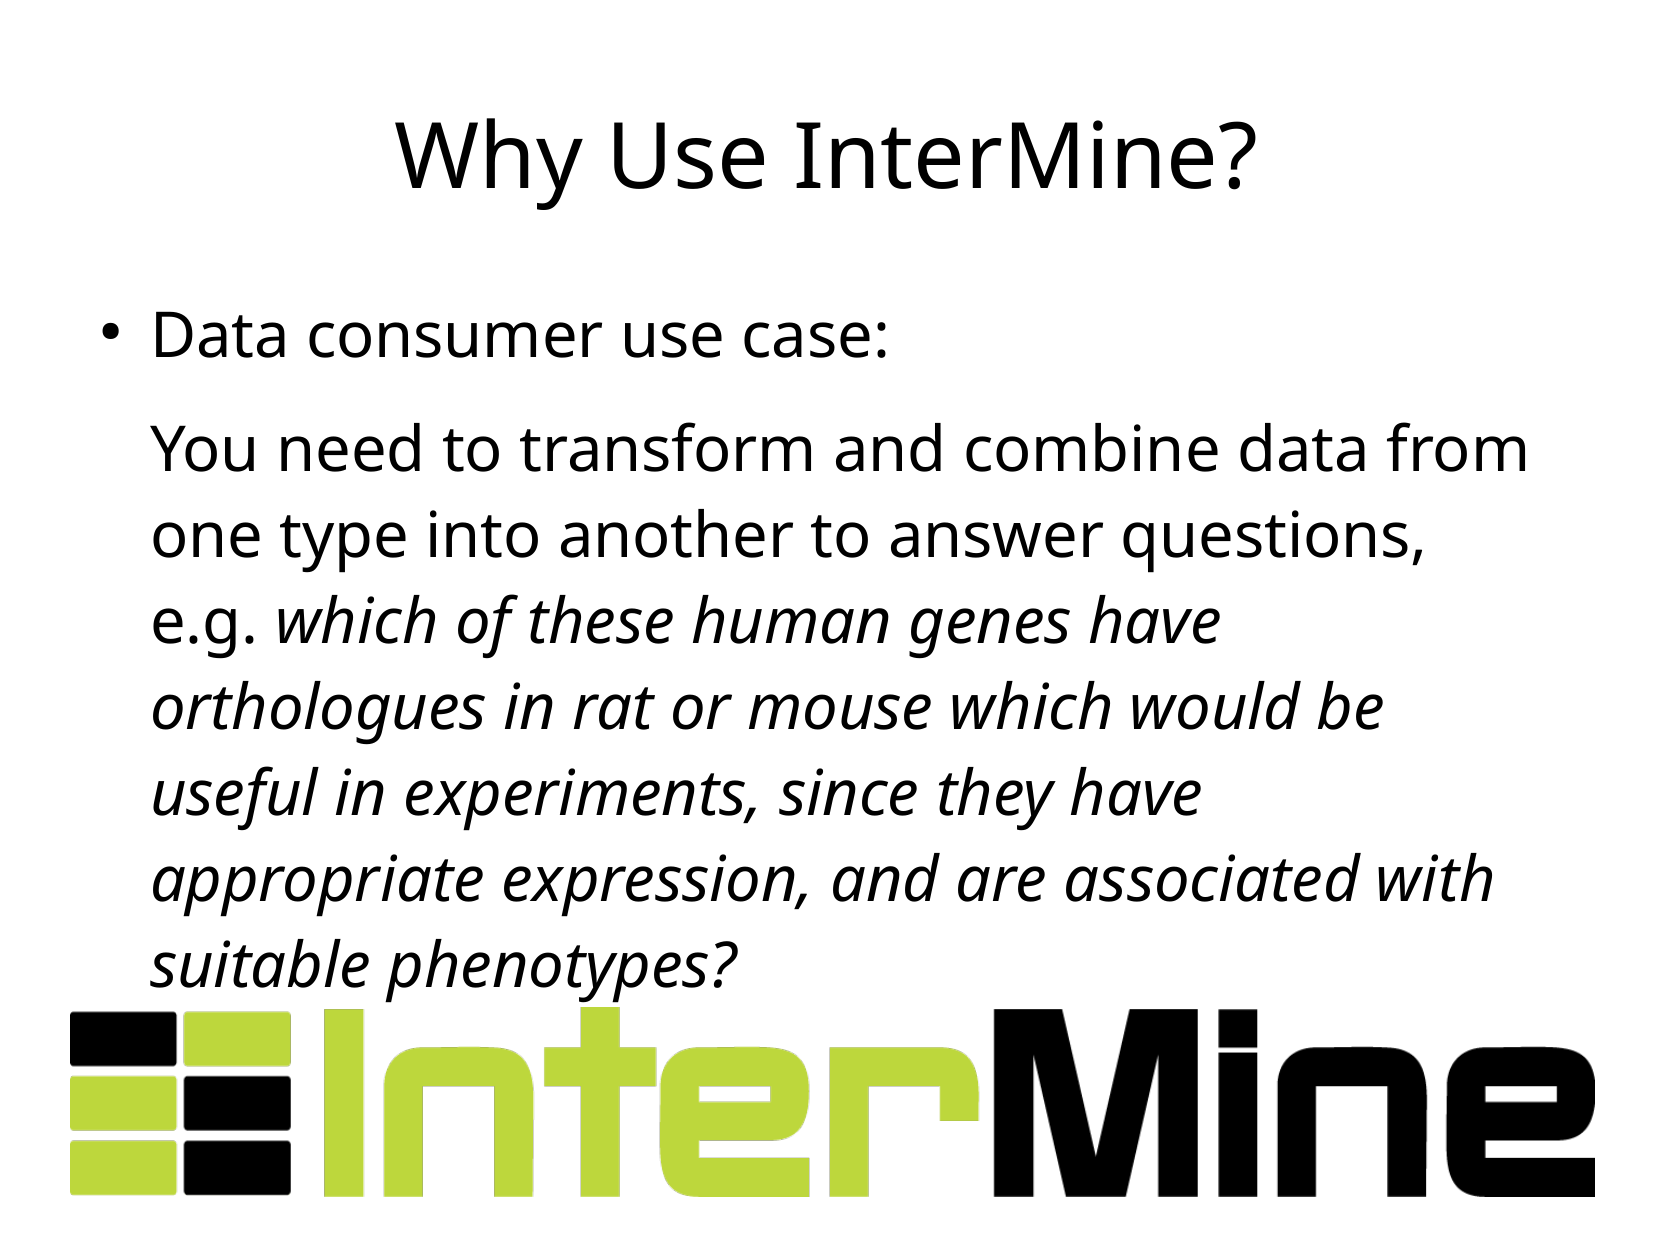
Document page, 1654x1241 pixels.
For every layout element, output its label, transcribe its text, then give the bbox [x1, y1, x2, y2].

list Data consumer use case: You need to transform and combine data from one type into another to answer questions, e.g. which of these human genes have orthologues in rat or mouse which would be useful in experiments, since they have appropriate expression, and are associated with suitable phenotypes? [82, 290, 1538, 1010]
title Why Use InterMine? [82, 49, 1571, 257]
picture [70, 1007, 1595, 1197]
